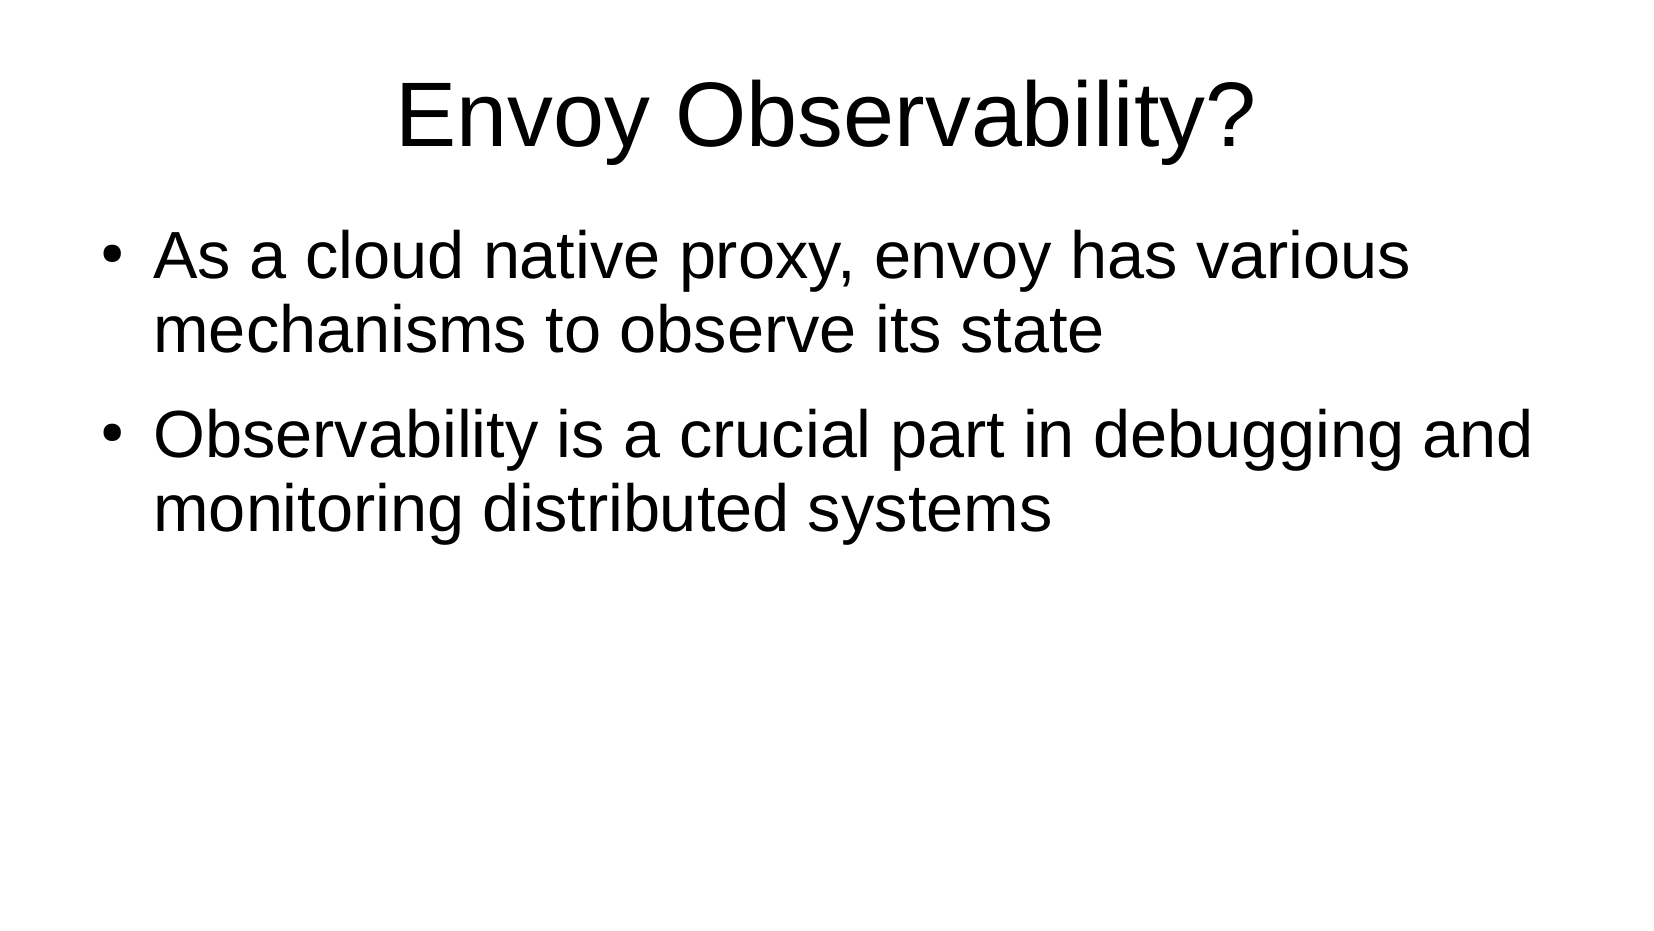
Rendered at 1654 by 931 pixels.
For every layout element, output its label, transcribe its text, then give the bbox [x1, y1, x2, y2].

list As a cloud native proxy, envoy has various mechanisms to observe its state Observability is a crucial part in debugging and monitoring distributed systems [82, 217, 1571, 758]
title Envoy Observability? [82, 37, 1571, 193]
